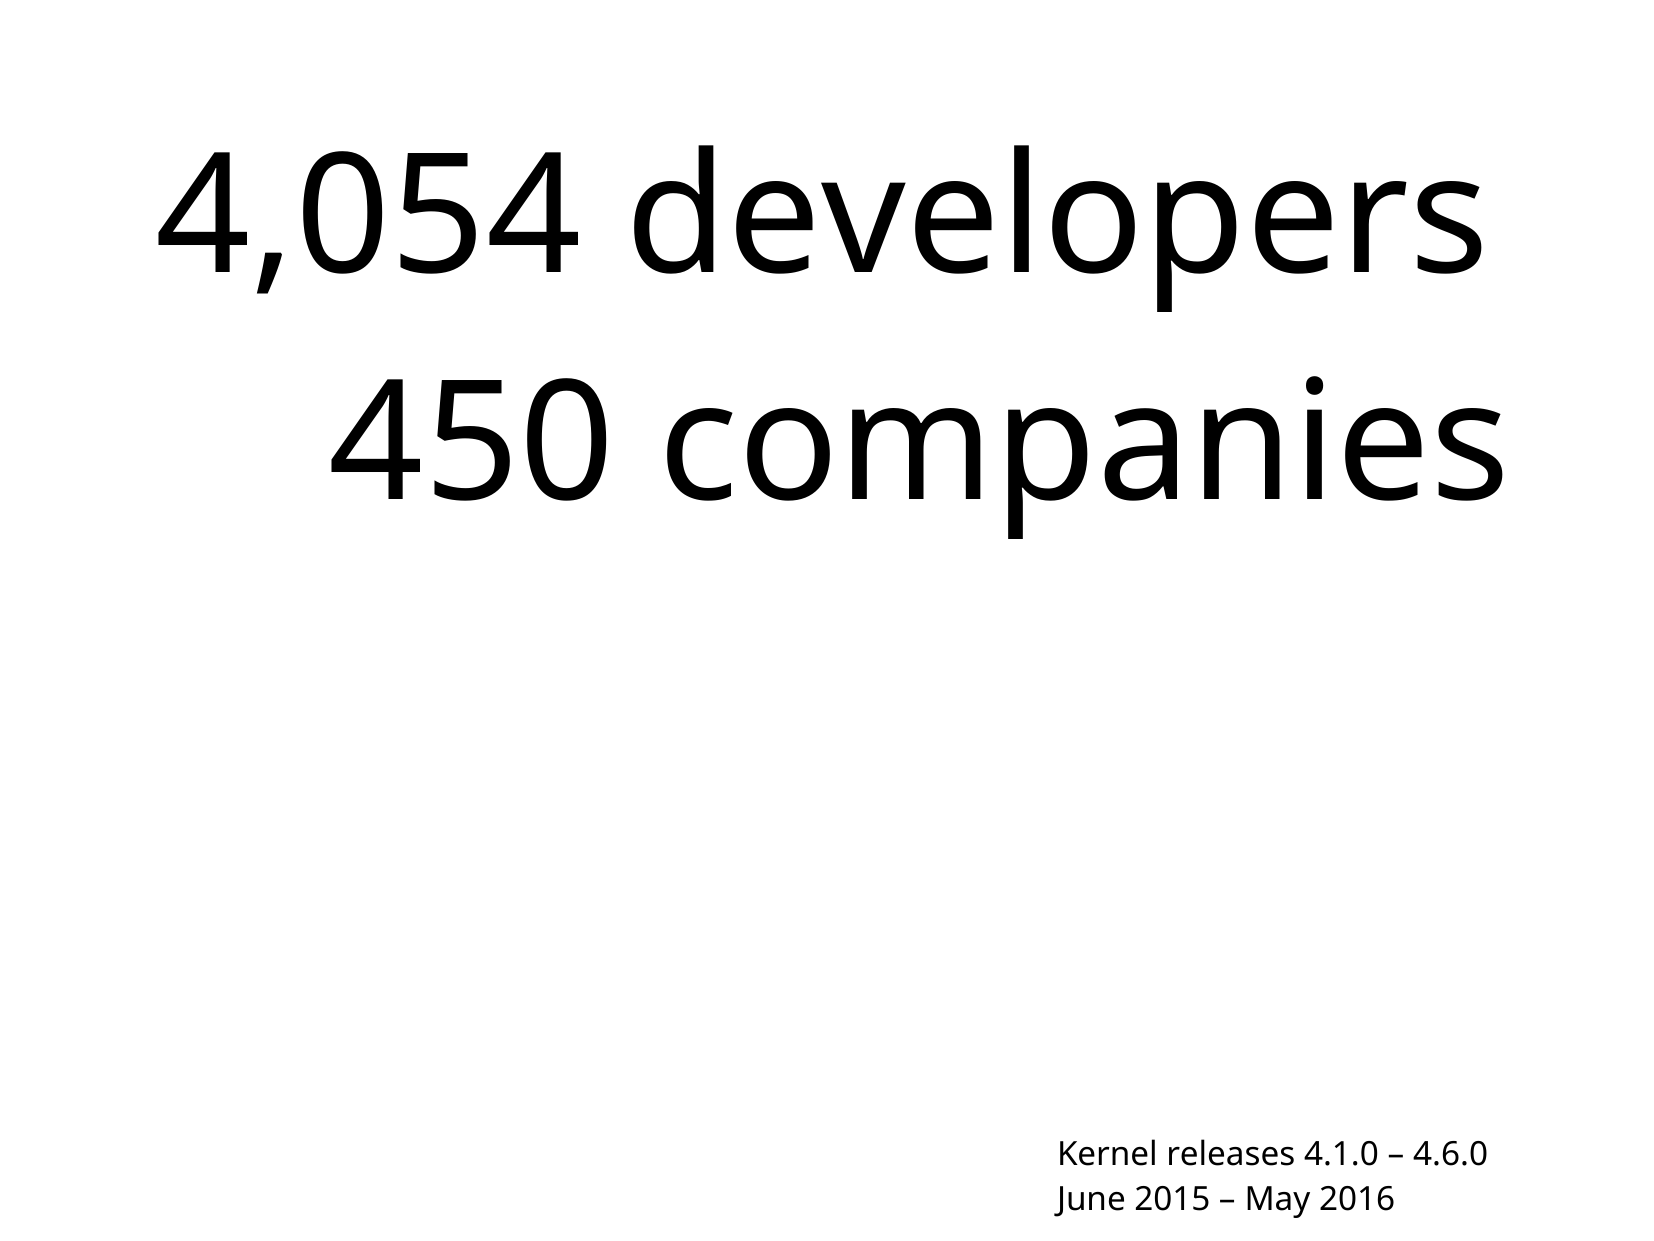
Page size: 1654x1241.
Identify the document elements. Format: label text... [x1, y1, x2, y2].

text_box 4,054 developers 450 companies [140, 86, 1538, 503]
text_box Kernel releases 4.1.0 – 4.6.0 June 2015 – May 2016 [1042, 1122, 1569, 1218]
